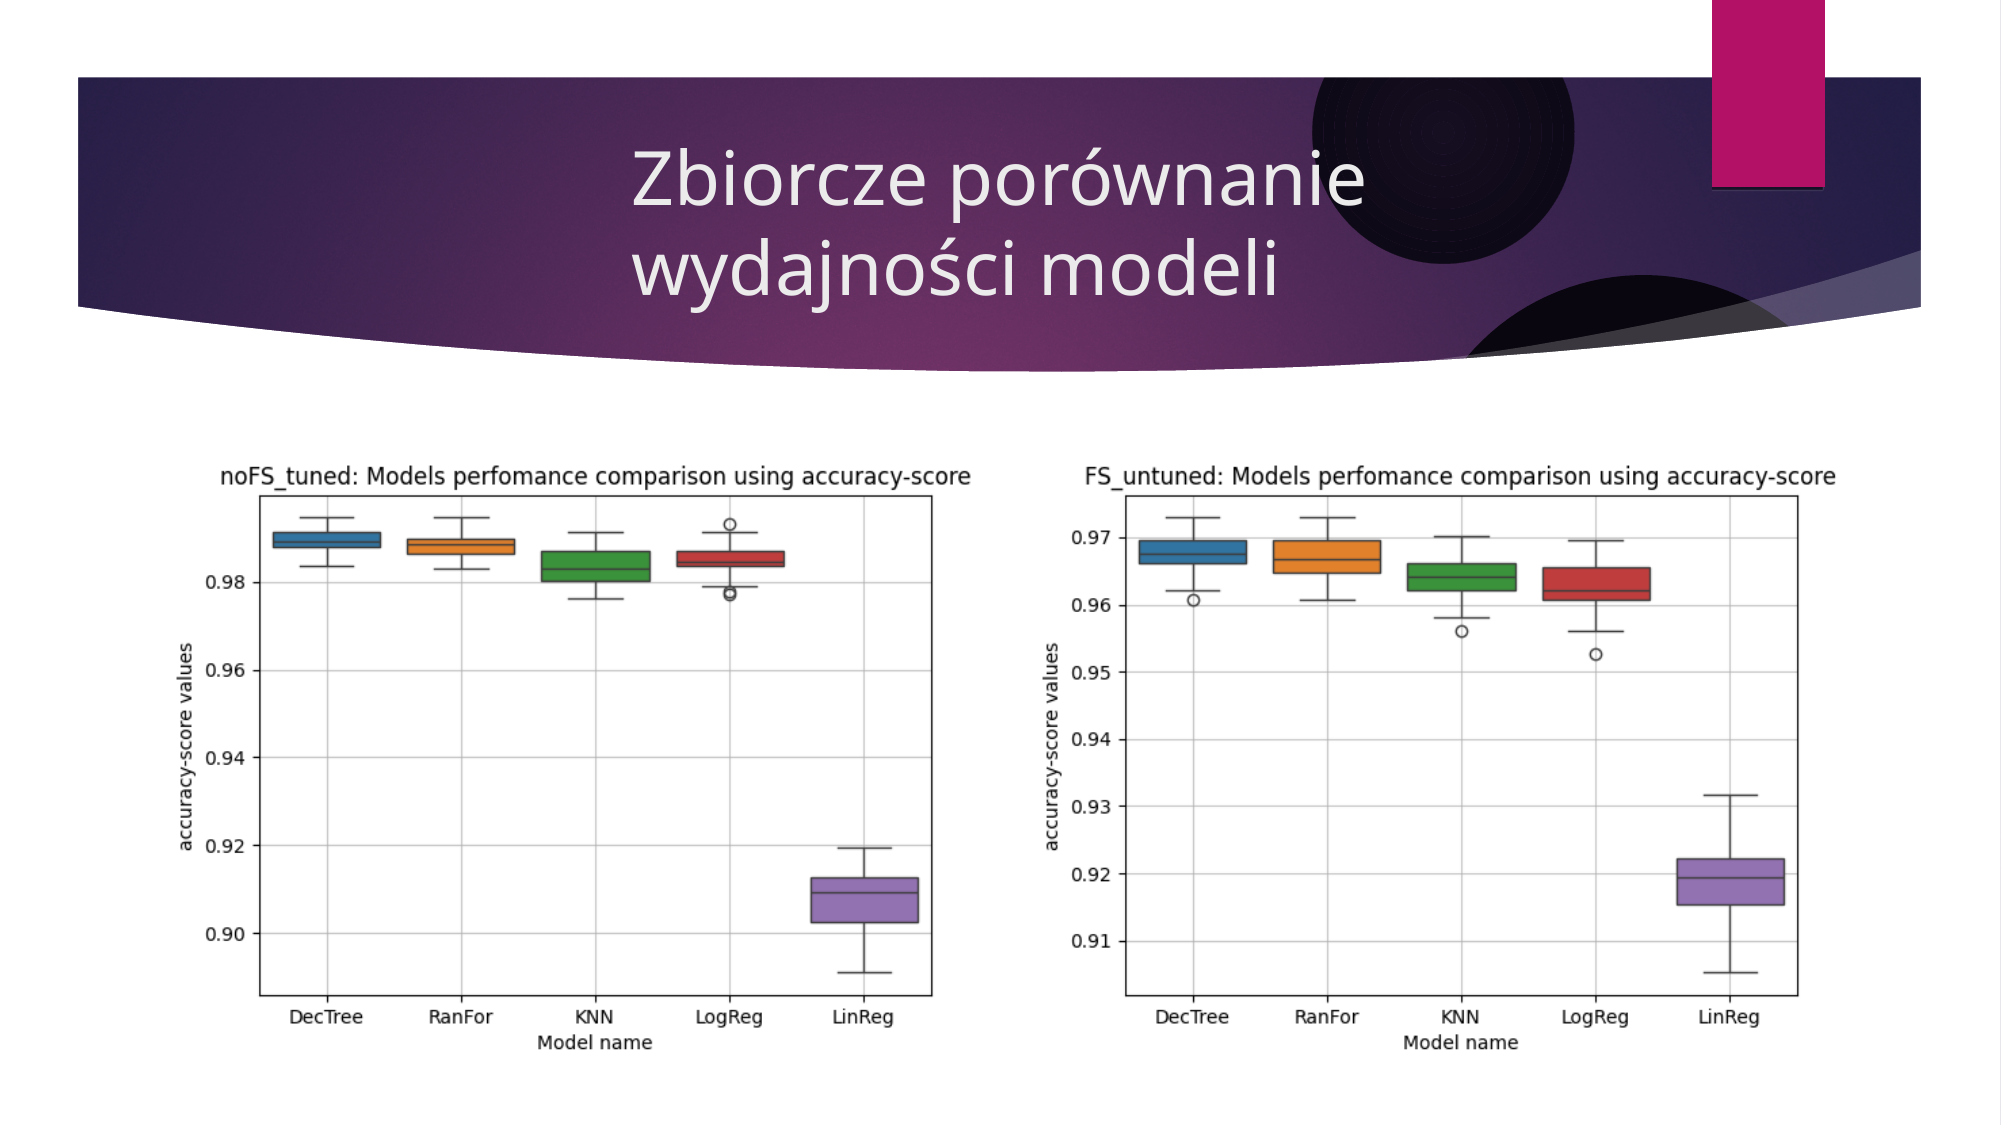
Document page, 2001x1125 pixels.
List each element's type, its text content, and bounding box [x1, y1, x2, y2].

title Zbiorcze porównanie wydajności modeli [581, 93, 1419, 347]
picture [151, 417, 1884, 1067]
